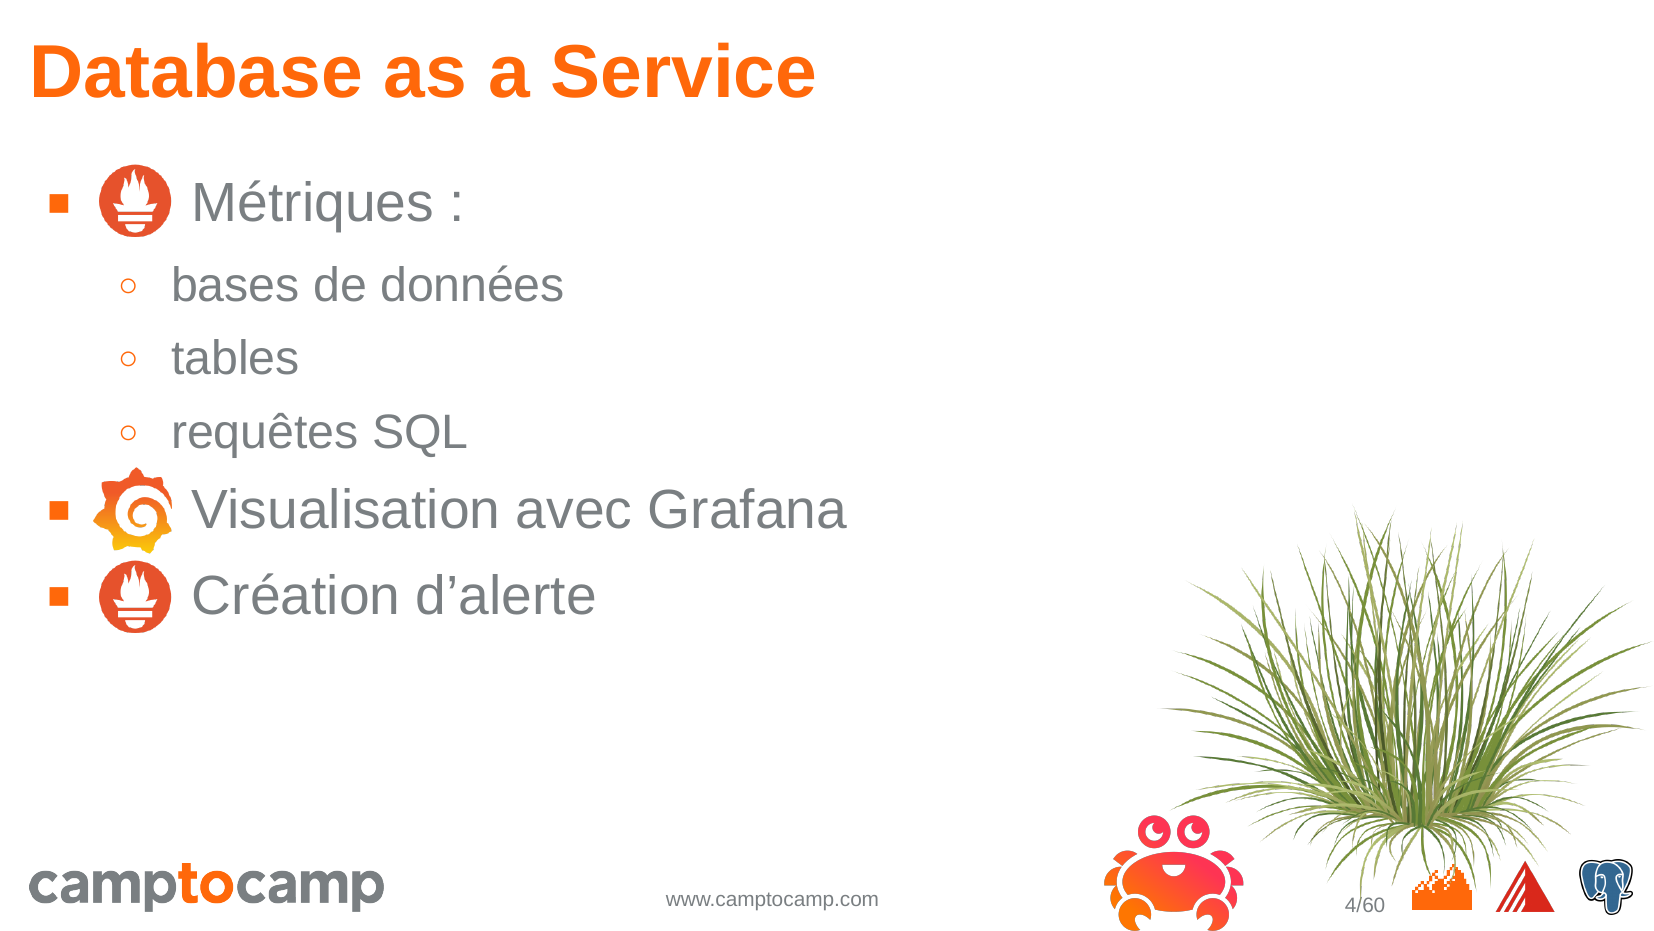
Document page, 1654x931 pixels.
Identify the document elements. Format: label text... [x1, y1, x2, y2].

picture [99, 560, 172, 633]
picture [29, 863, 384, 912]
picture [99, 164, 172, 237]
picture [93, 466, 172, 554]
list Métriques : bases de données tables requêtes SQL Visualisation avec Grafana Création d’alerte [29, 171, 1625, 827]
title Database as a Service [29, 29, 1625, 169]
picture [1104, 499, 1654, 931]
